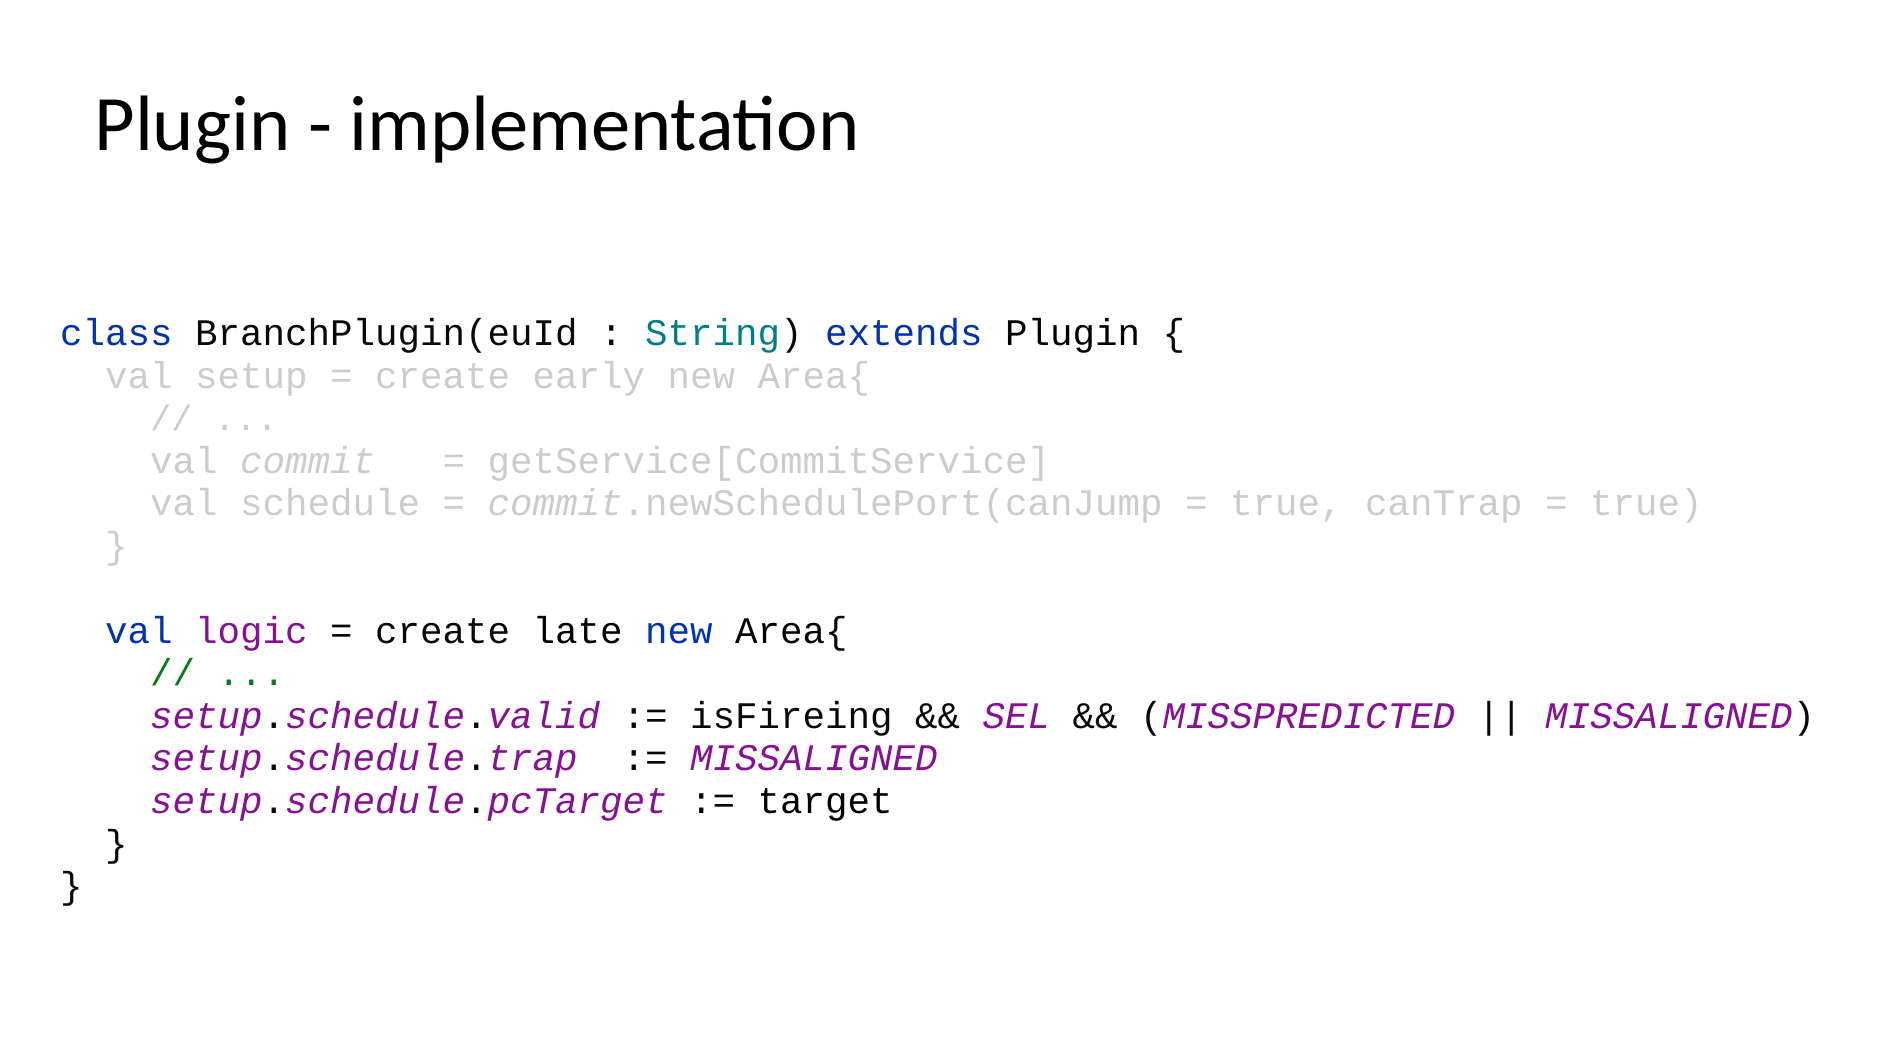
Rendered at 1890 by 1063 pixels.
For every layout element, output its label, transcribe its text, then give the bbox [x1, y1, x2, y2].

text_box class BranchPlugin(euId : String) extends Plugin { val setup = create early new Area{ // ... val commit = getService[CommitService] val schedule = commit.newSchedulePort(canJump = true, canTrap = true) } val logic = create late new Area{ // ... setup.schedule.valid := isFireing && SEL && (MISSPREDICTED || MISSALIGNED) setup.schedule.trap := MISSALIGNED setup.schedule.pcTarget := target } } [45, 307, 1890, 1003]
title Plugin - implementation [94, 42, 1796, 220]
